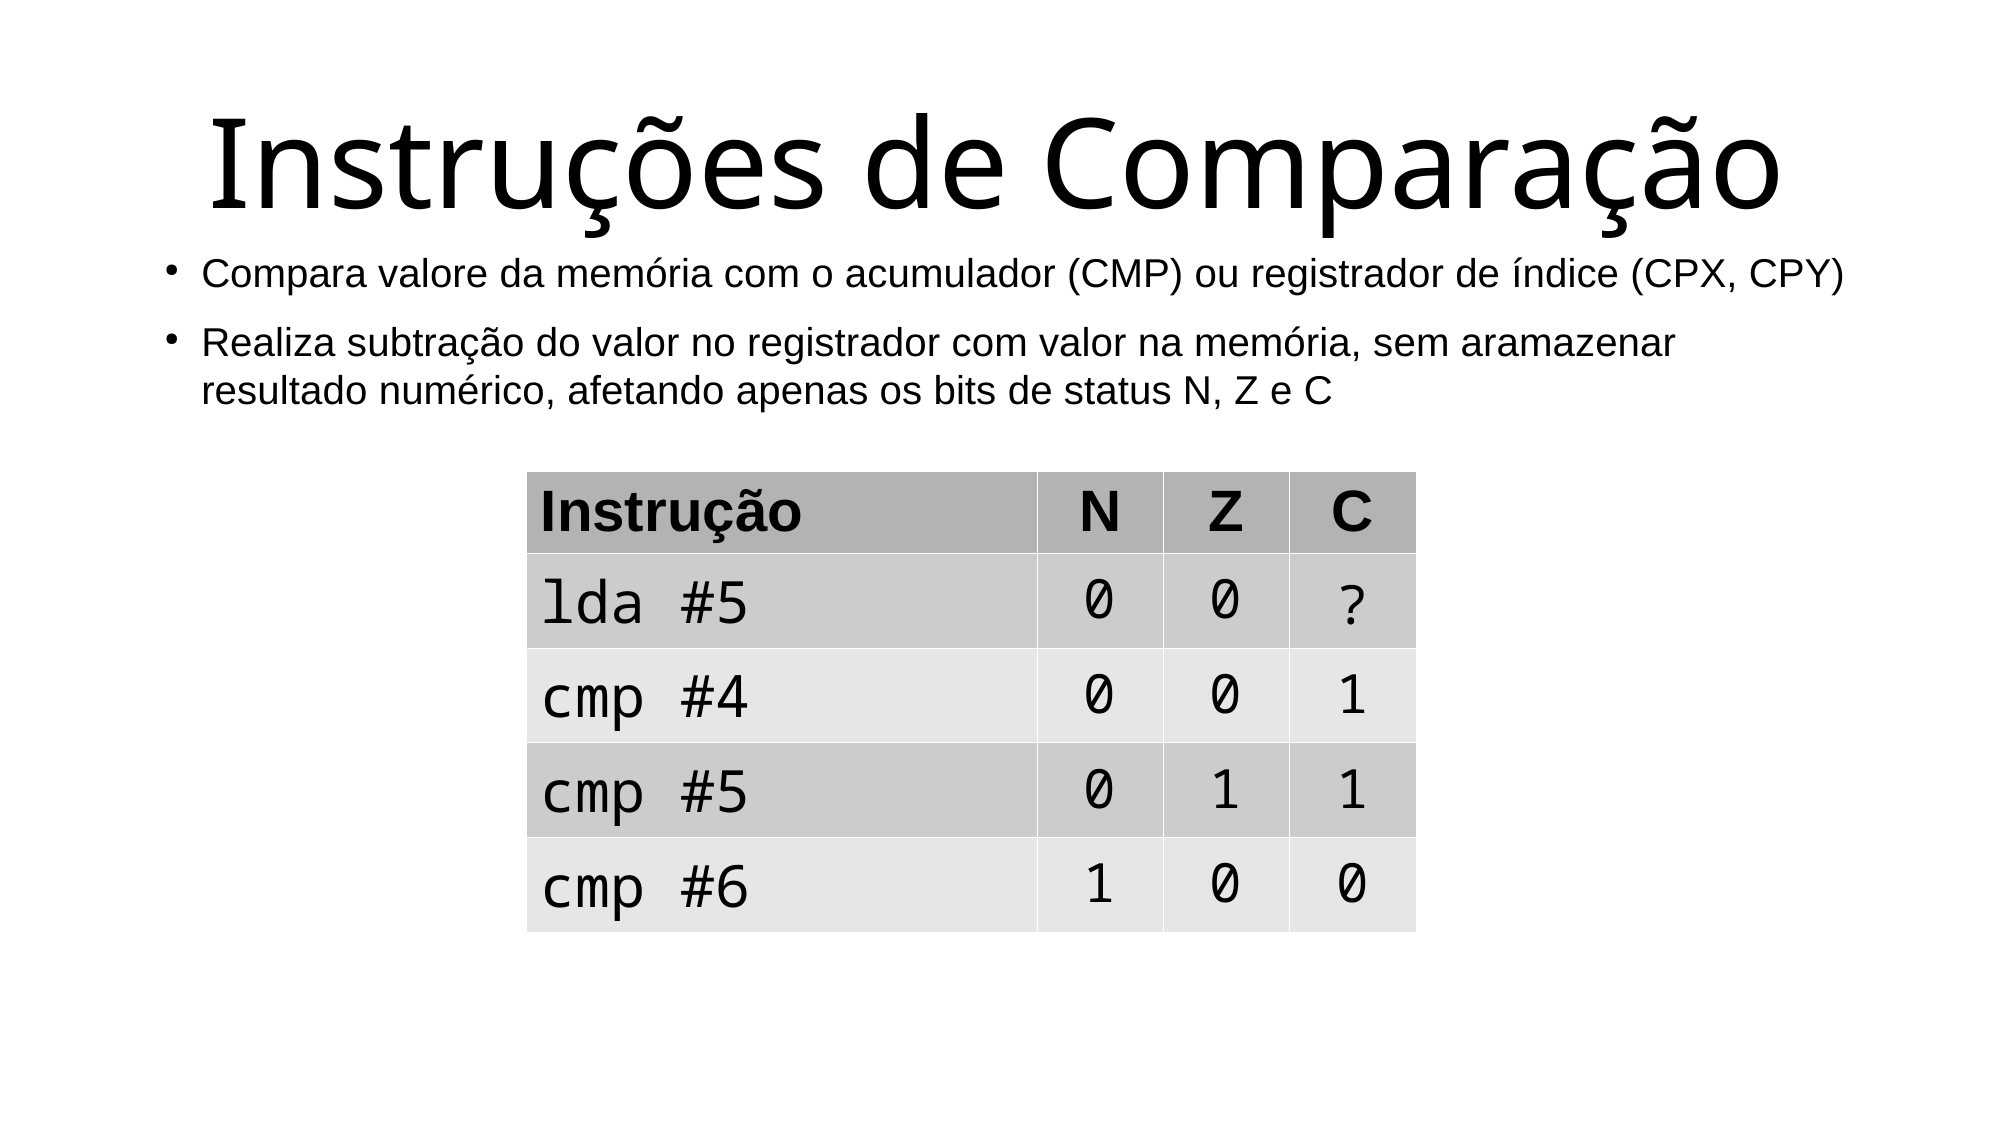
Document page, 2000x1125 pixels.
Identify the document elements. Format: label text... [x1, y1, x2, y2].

list Compara valore da memória com o acumulador (CMP) ou registrador de índice (CPX, CPY) Realiza subtração do valor no registrador com valor na memória, sem aramazenar resultado numérico, afetando apenas os bits de status N, Z e C [137, 278, 1862, 466]
table_cell 0 [1038, 743, 1163, 837]
table_cell 1 [1290, 649, 1416, 742]
table_header Z [1164, 472, 1289, 553]
table_cell 0 [1164, 838, 1289, 932]
table_cell 0 [1038, 554, 1163, 648]
table_cell 1 [1038, 838, 1163, 932]
table_cell 0 [1290, 838, 1416, 932]
table_cell 0 [1164, 554, 1289, 648]
table_cell cmp #6 [527, 838, 1037, 932]
table_cell cmp #4 [527, 649, 1037, 742]
table_cell ? [1290, 554, 1416, 648]
table_header Instrução [527, 472, 1037, 553]
table_cell 0 [1038, 649, 1163, 742]
table_cell cmp #5 [527, 743, 1037, 837]
table_header C [1290, 472, 1416, 553]
table_cell 1 [1164, 743, 1289, 837]
table_cell lda #5 [527, 554, 1037, 648]
table_cell 0 [1164, 649, 1289, 742]
table_cell 1 [1290, 743, 1416, 837]
title Instruções de Comparação [30, 59, 1966, 278]
table_header N [1038, 472, 1163, 553]
